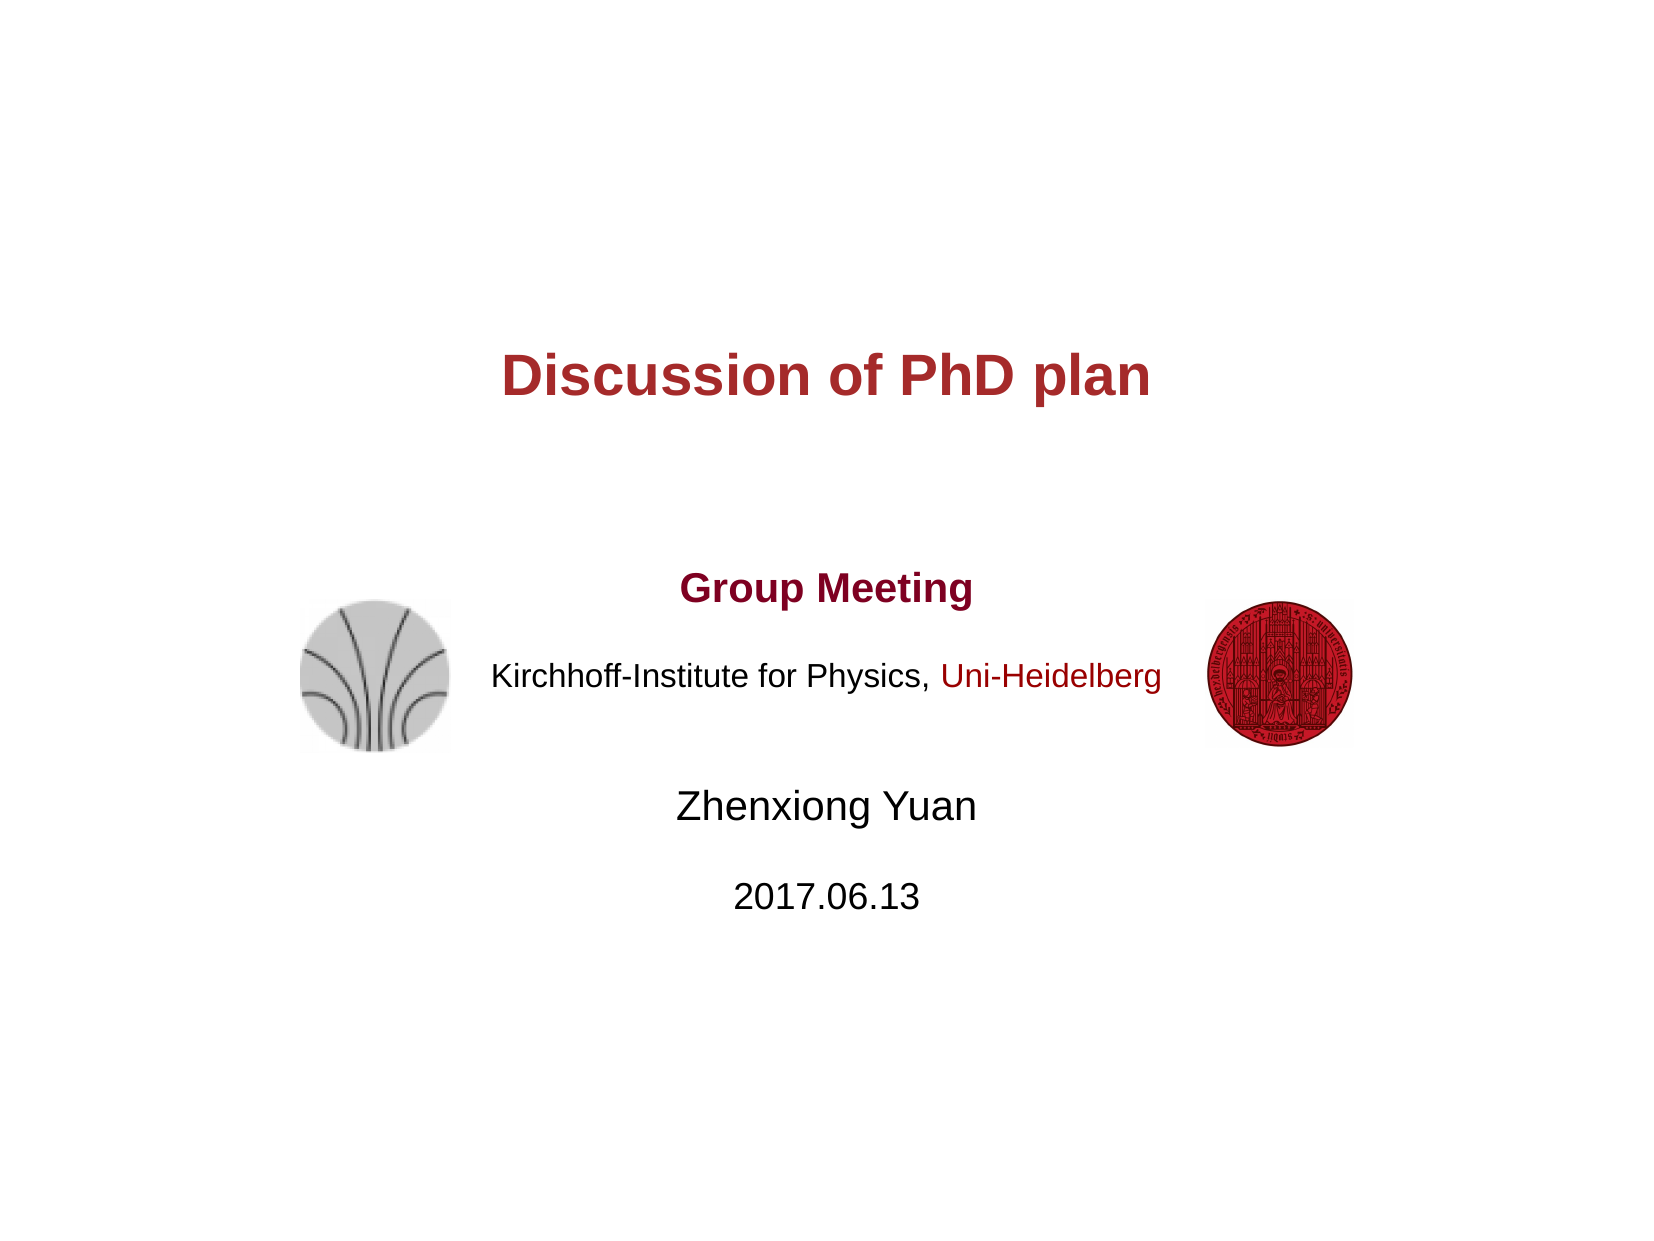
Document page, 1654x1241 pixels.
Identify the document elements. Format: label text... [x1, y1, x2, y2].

picture [300, 599, 451, 753]
subtitle Discussion of PhD plan [82, 285, 1571, 466]
picture [1205, 599, 1354, 748]
text_box Group Meeting Kirchhoff-Institute for Physics, Uni-Heidelberg Zhenxiong Yuan 2017.06.13 [82, 564, 1571, 918]
